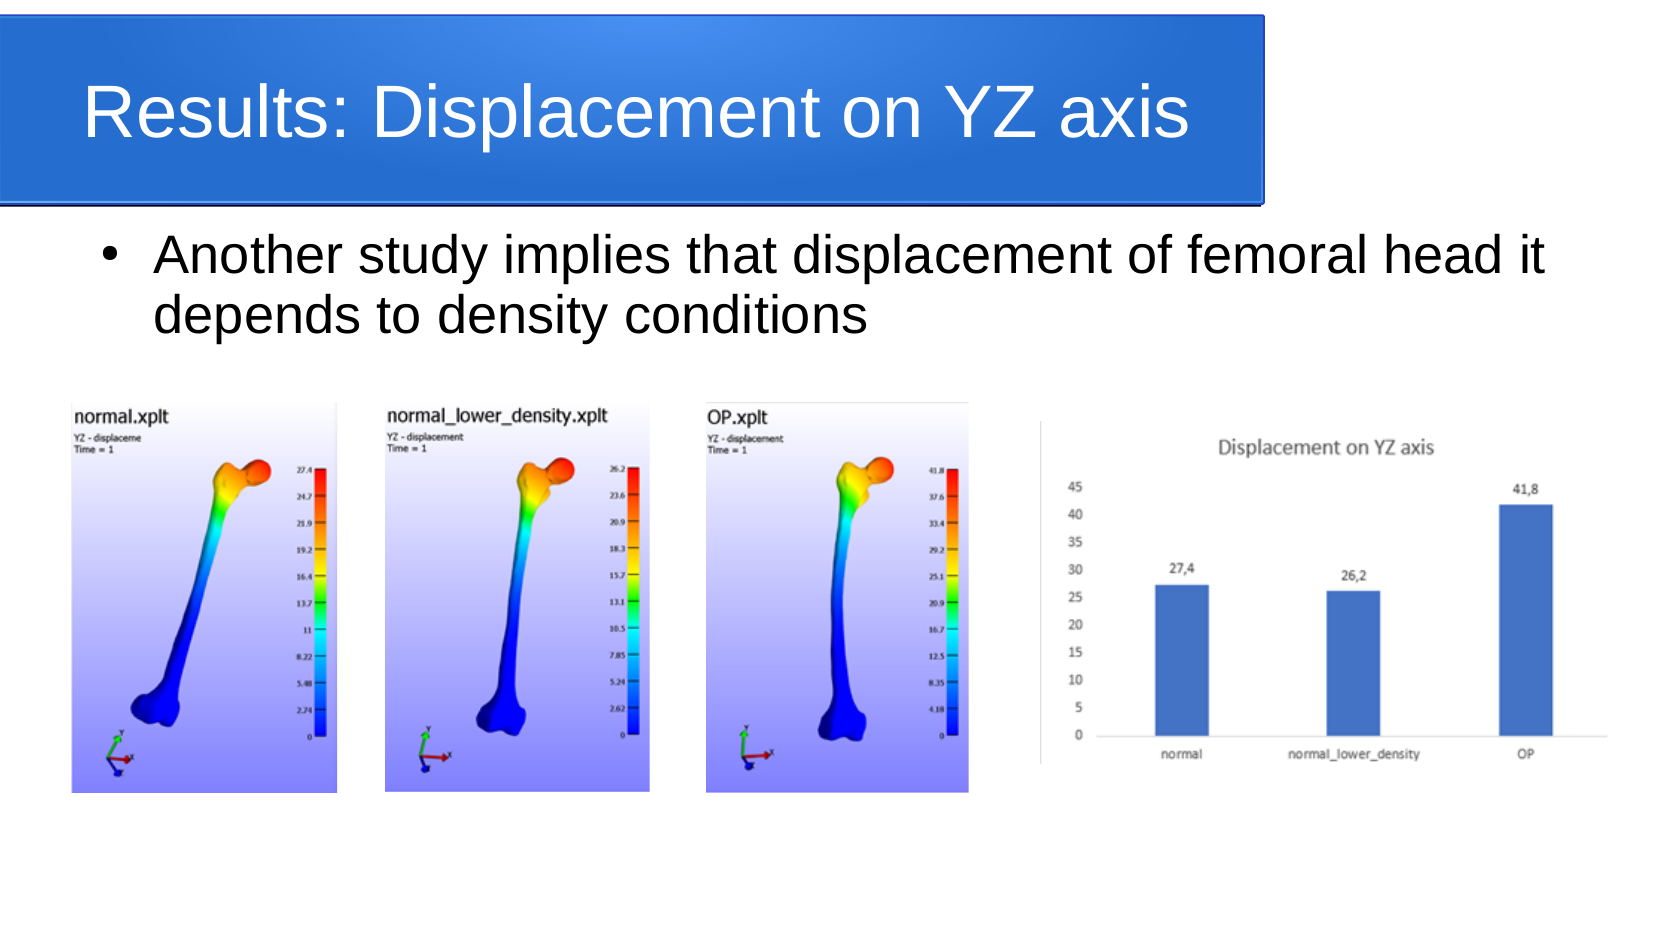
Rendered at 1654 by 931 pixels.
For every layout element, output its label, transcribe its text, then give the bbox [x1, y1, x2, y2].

list Another study implies that displacement of femoral head it depends to density conditions [82, 224, 1571, 764]
title Results: Displacement on YZ axis [82, 35, 1235, 189]
picture [1039, 420, 1608, 764]
picture [70, 401, 338, 793]
picture [705, 401, 969, 793]
picture [384, 400, 650, 792]
